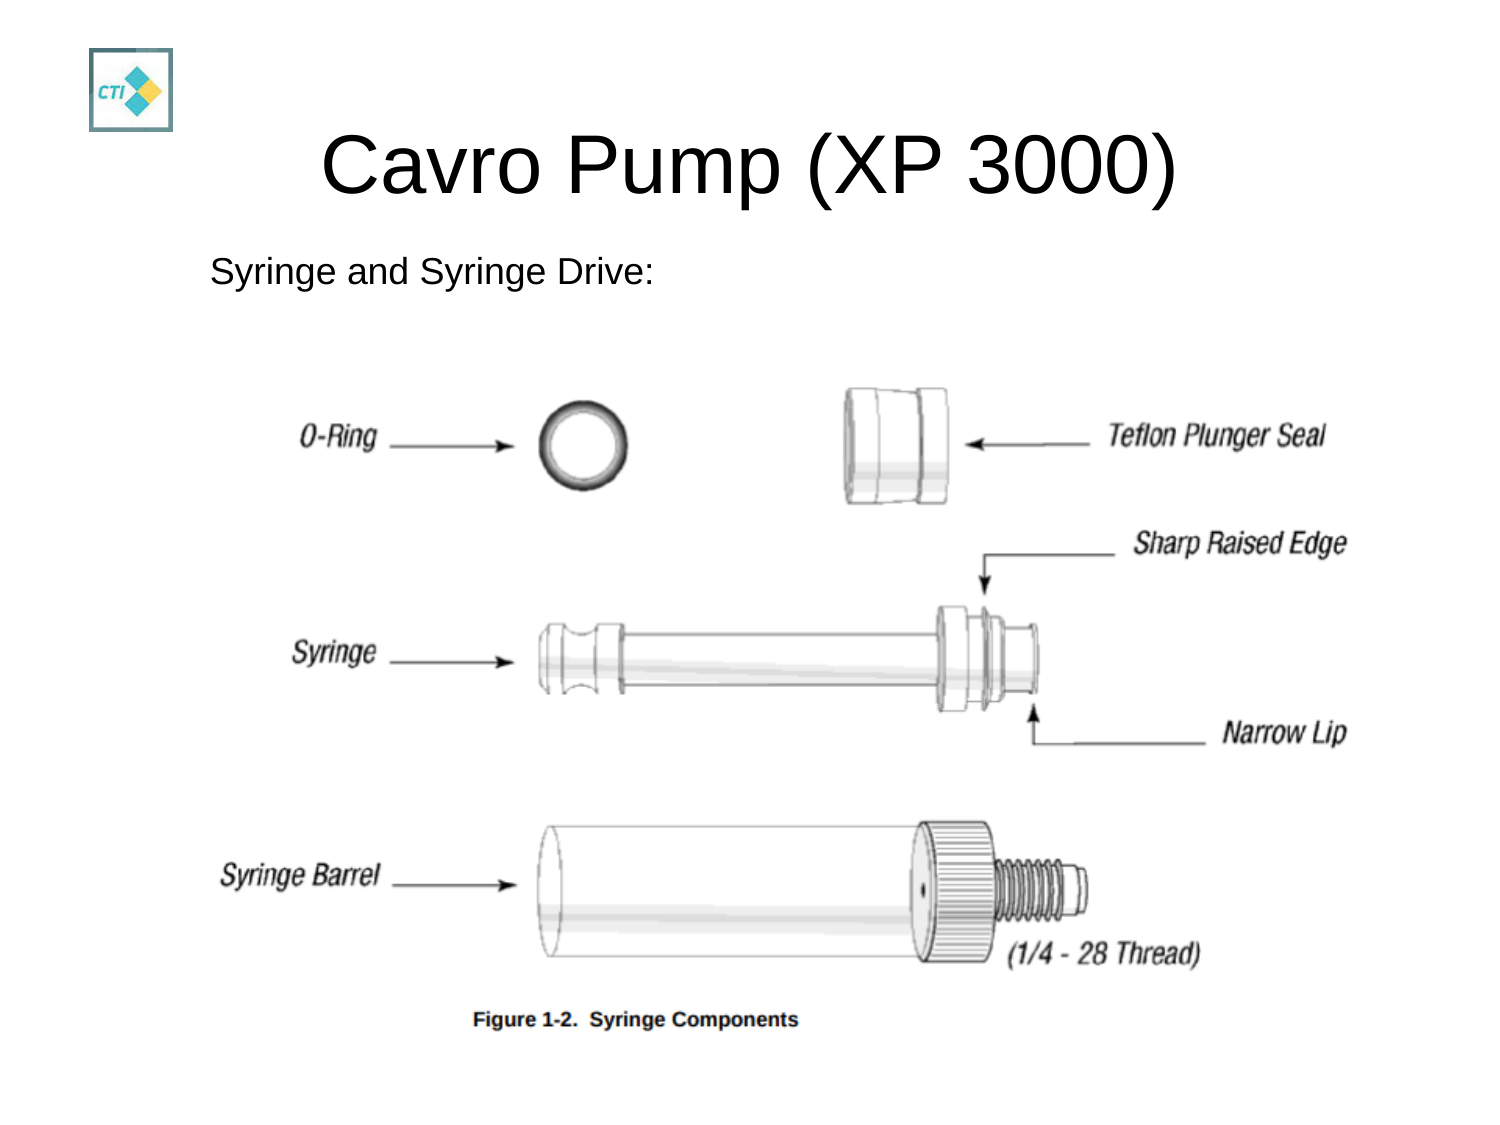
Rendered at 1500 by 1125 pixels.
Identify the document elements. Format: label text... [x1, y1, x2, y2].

text_box Cavro Pump (XP 3000) [51, 97, 1449, 223]
picture [195, 344, 1362, 1047]
picture [89, 48, 173, 97]
text_box Syringe and Syringe Drive: [194, 239, 735, 297]
